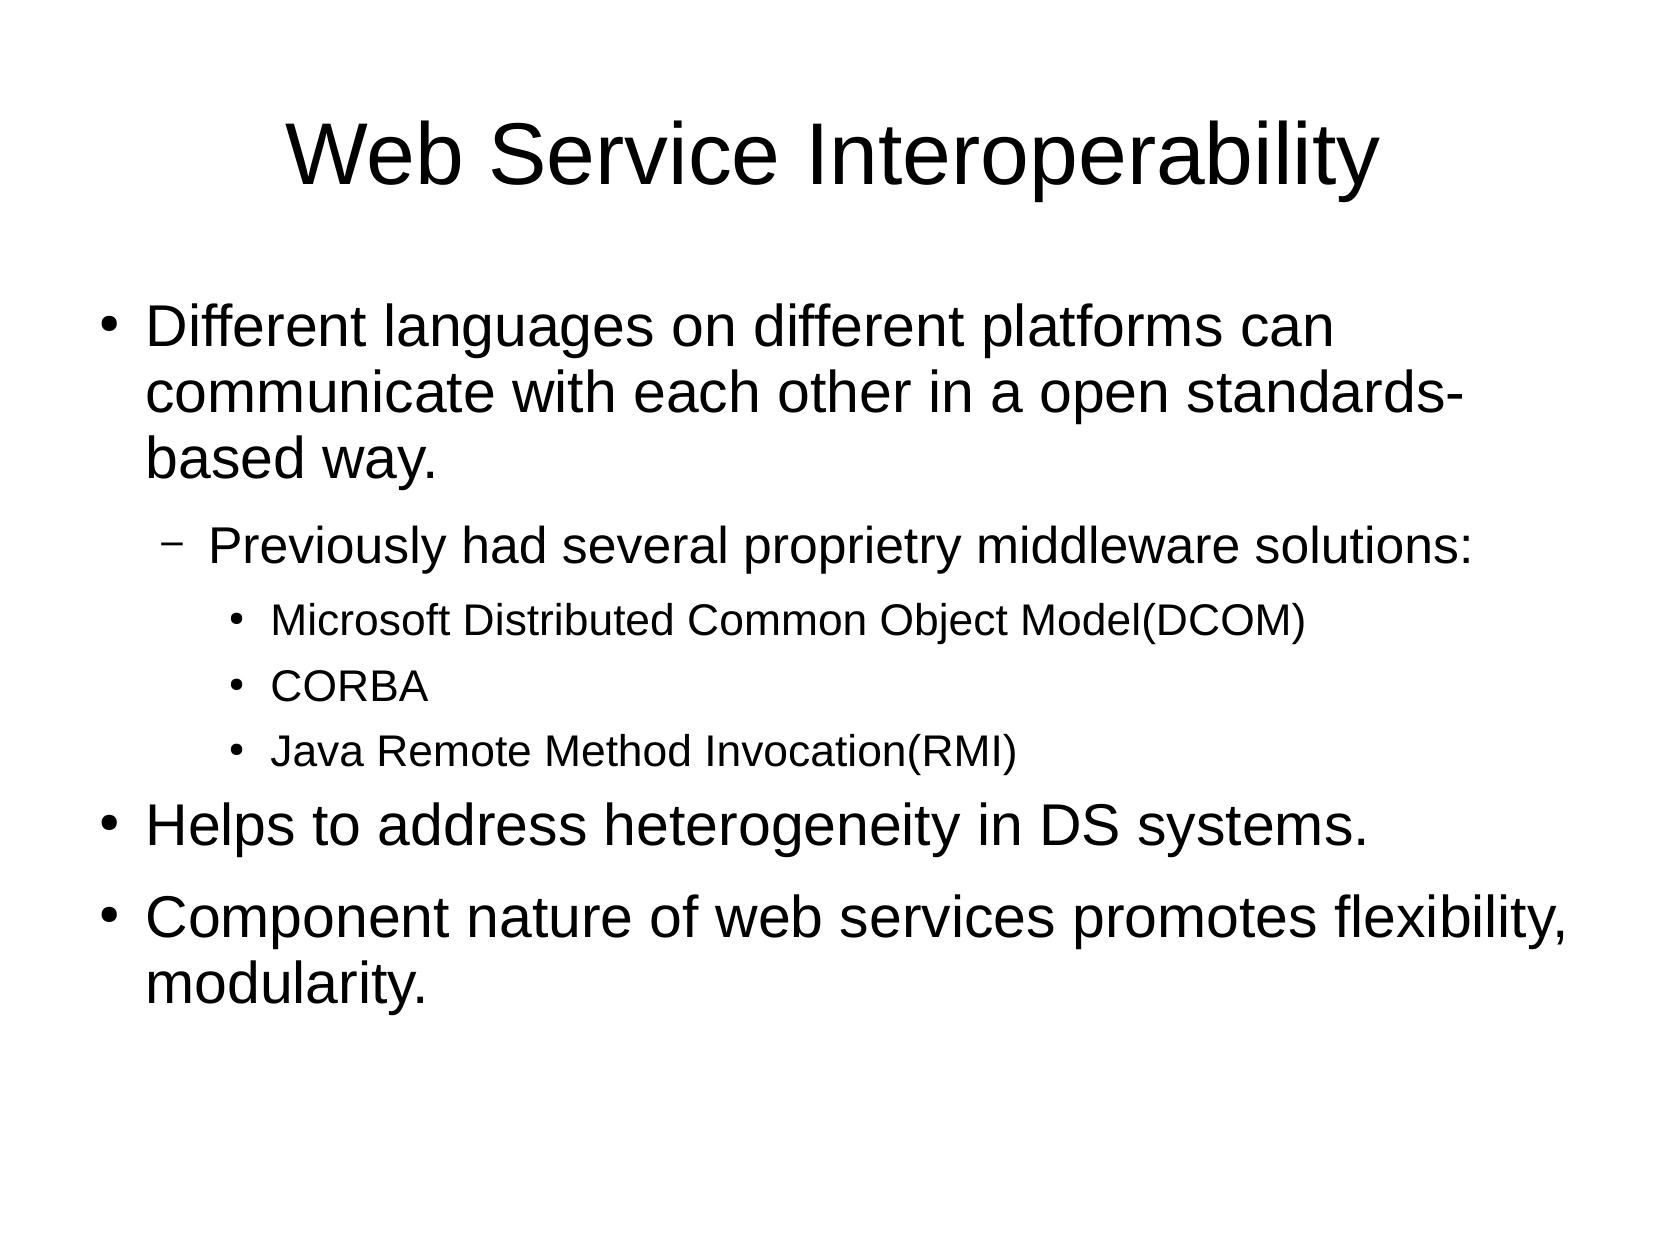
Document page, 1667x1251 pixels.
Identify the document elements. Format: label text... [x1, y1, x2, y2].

list Different languages on different platforms can communicate with each other in a open standards-based way. Previously had several proprietry middleware solutions: Microsoft Distributed Common Object Model(DCOM) CORBA Java Remote Method Invocation(RMI) Helps to address heterogeneity in DS systems. Component nature of web services promotes flexibility, modularity. [83, 292, 1584, 1018]
title Web Service Interoperability [83, 49, 1584, 259]
